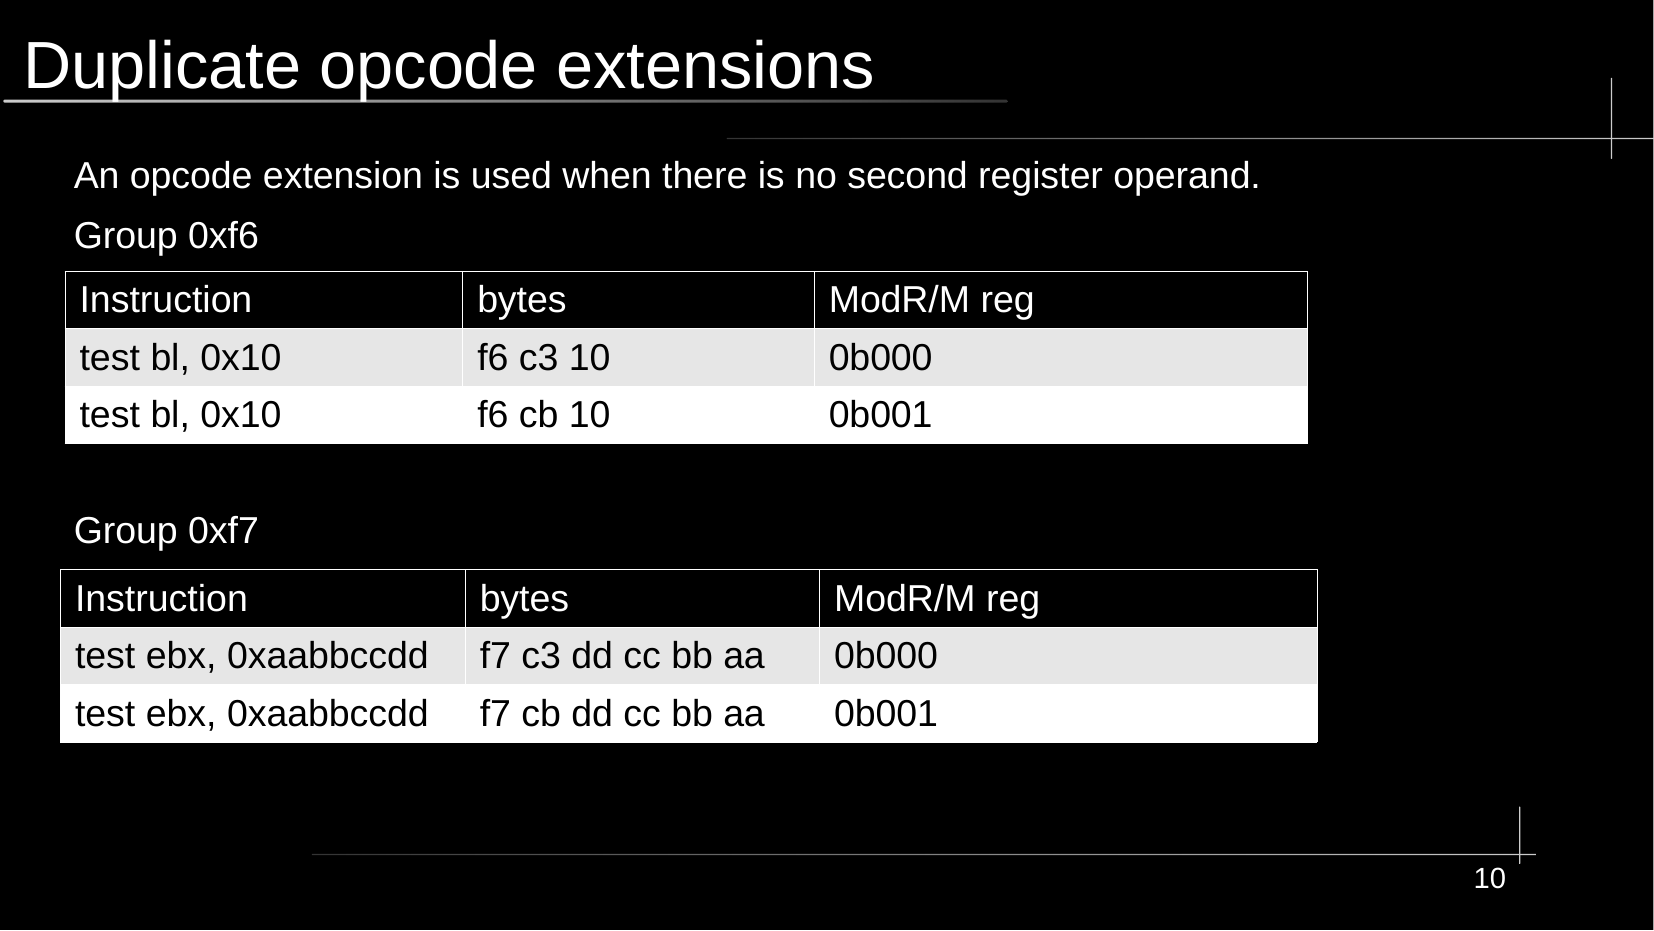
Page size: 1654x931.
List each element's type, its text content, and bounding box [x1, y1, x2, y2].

table_cell 0b001 [820, 685, 1317, 742]
text_box Group 0xf6 [59, 206, 274, 264]
table_cell f6 cb 10 [463, 387, 814, 443]
table_cell f7 cb dd cc bb aa [466, 685, 819, 742]
table_cell test bl, 0x10 [66, 329, 462, 386]
table_cell test bl, 0x10 [66, 387, 462, 443]
table_header Instruction [61, 570, 465, 627]
text_box An opcode extension is used when there is no second register operand. [59, 147, 1277, 205]
table_header bytes [466, 570, 819, 627]
table_header Instruction [66, 272, 462, 328]
table_cell 0b000 [820, 628, 1317, 684]
table_cell f6 c3 10 [463, 329, 814, 386]
table_cell test ebx, 0xaabbccdd [61, 685, 465, 742]
table_header bytes [463, 272, 814, 328]
title Duplicate opcode extensions [23, 11, 1589, 119]
table_cell 0b001 [815, 387, 1307, 443]
table_cell test ebx, 0xaabbccdd [61, 628, 465, 684]
text_box Group 0xf7 [59, 501, 274, 559]
table_header ModR/M reg [815, 272, 1307, 328]
table_header ModR/M reg [820, 570, 1317, 627]
table_cell 0b000 [815, 329, 1307, 386]
table_cell f7 c3 dd cc bb aa [466, 628, 819, 684]
